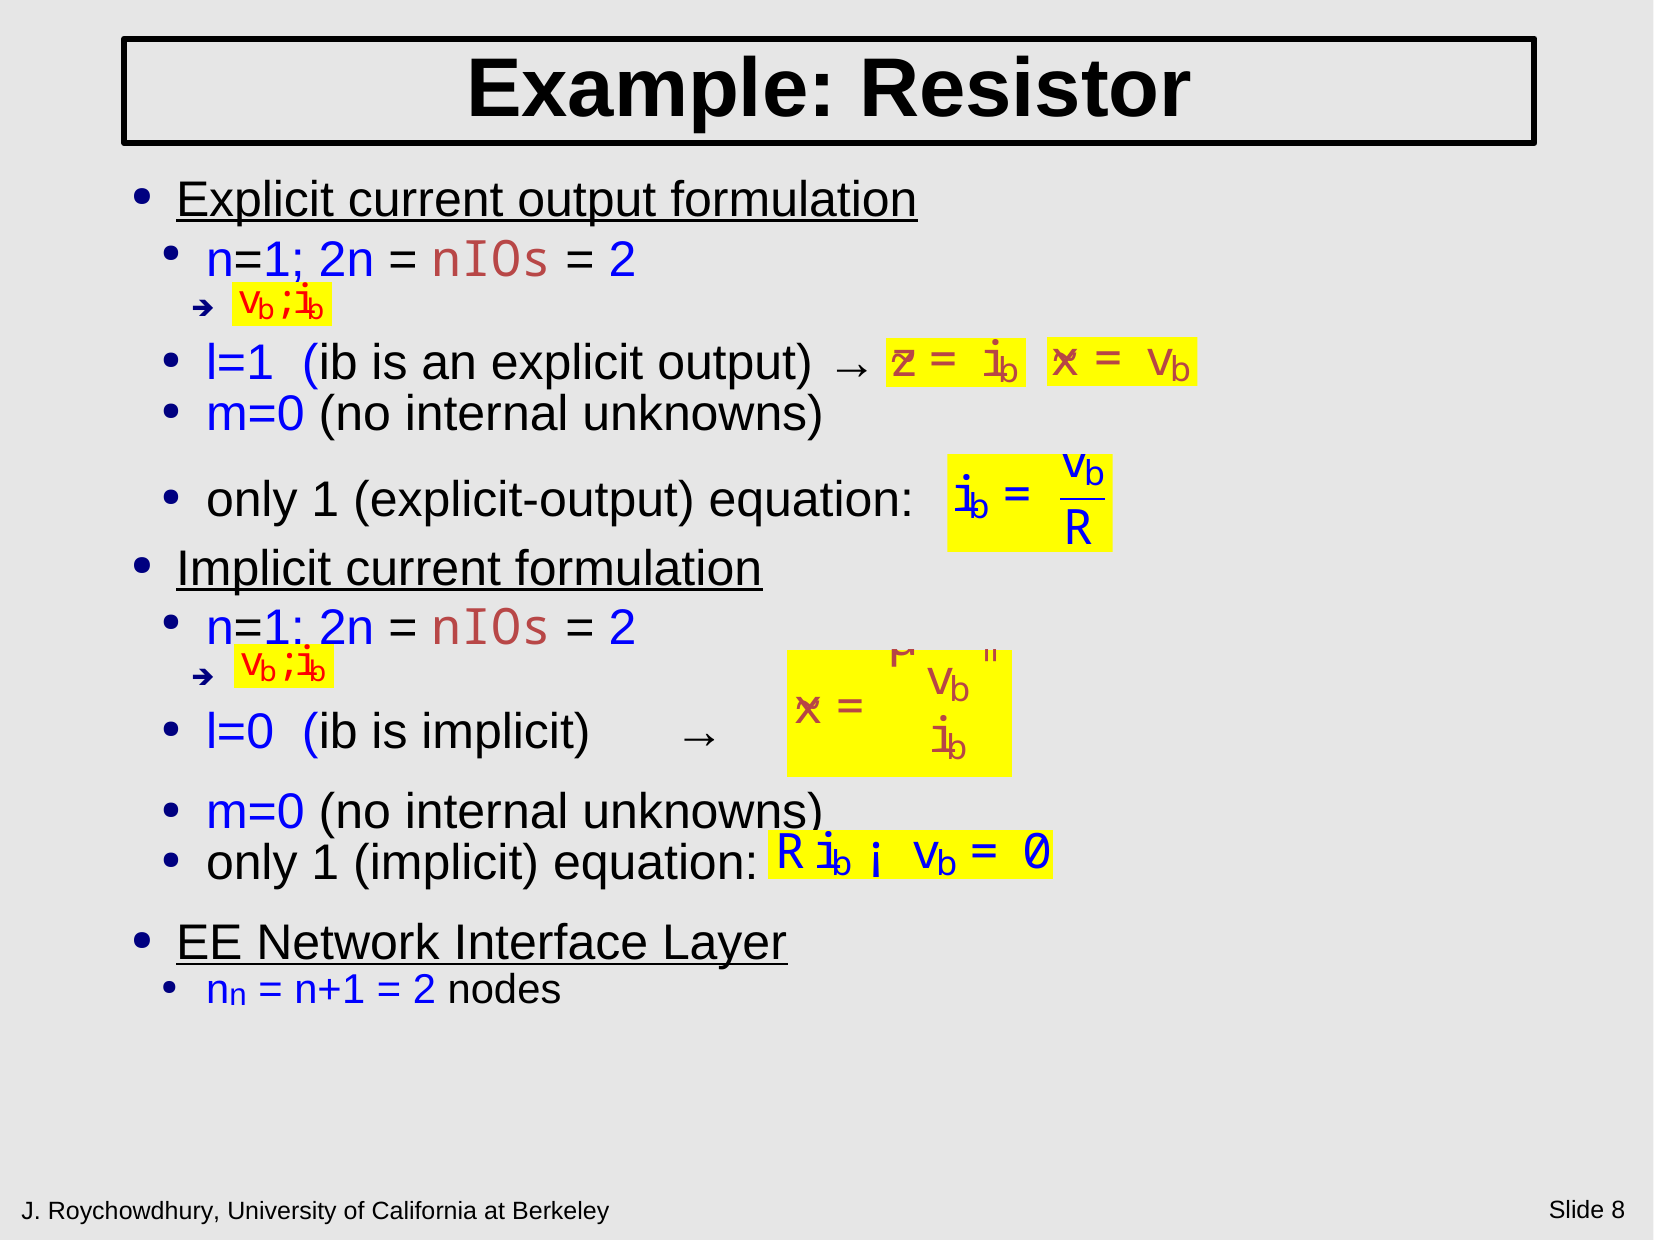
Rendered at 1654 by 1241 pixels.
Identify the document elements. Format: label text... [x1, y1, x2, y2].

picture [768, 830, 1054, 879]
list Explicit current output formulation n=1; 2n = nIOs = 2 l=1 (ib is an explicit output) → , m=0 (no internal unknowns) only 1 (explicit-output) equation: Implicit current formulation n=1; 2n = nIOs = 2 l=0 (ib is implicit) → m=0 (no internal unknowns) only 1 (implicit) equation: EE Network Interface Layer nn = n+1 = 2 nodes [101, 175, 1514, 1071]
picture [231, 281, 332, 327]
title Example: Resistor [124, 38, 1535, 144]
picture [885, 337, 1026, 387]
picture [947, 454, 1113, 552]
picture [786, 649, 1012, 777]
picture [233, 643, 334, 689]
picture [1047, 336, 1198, 386]
